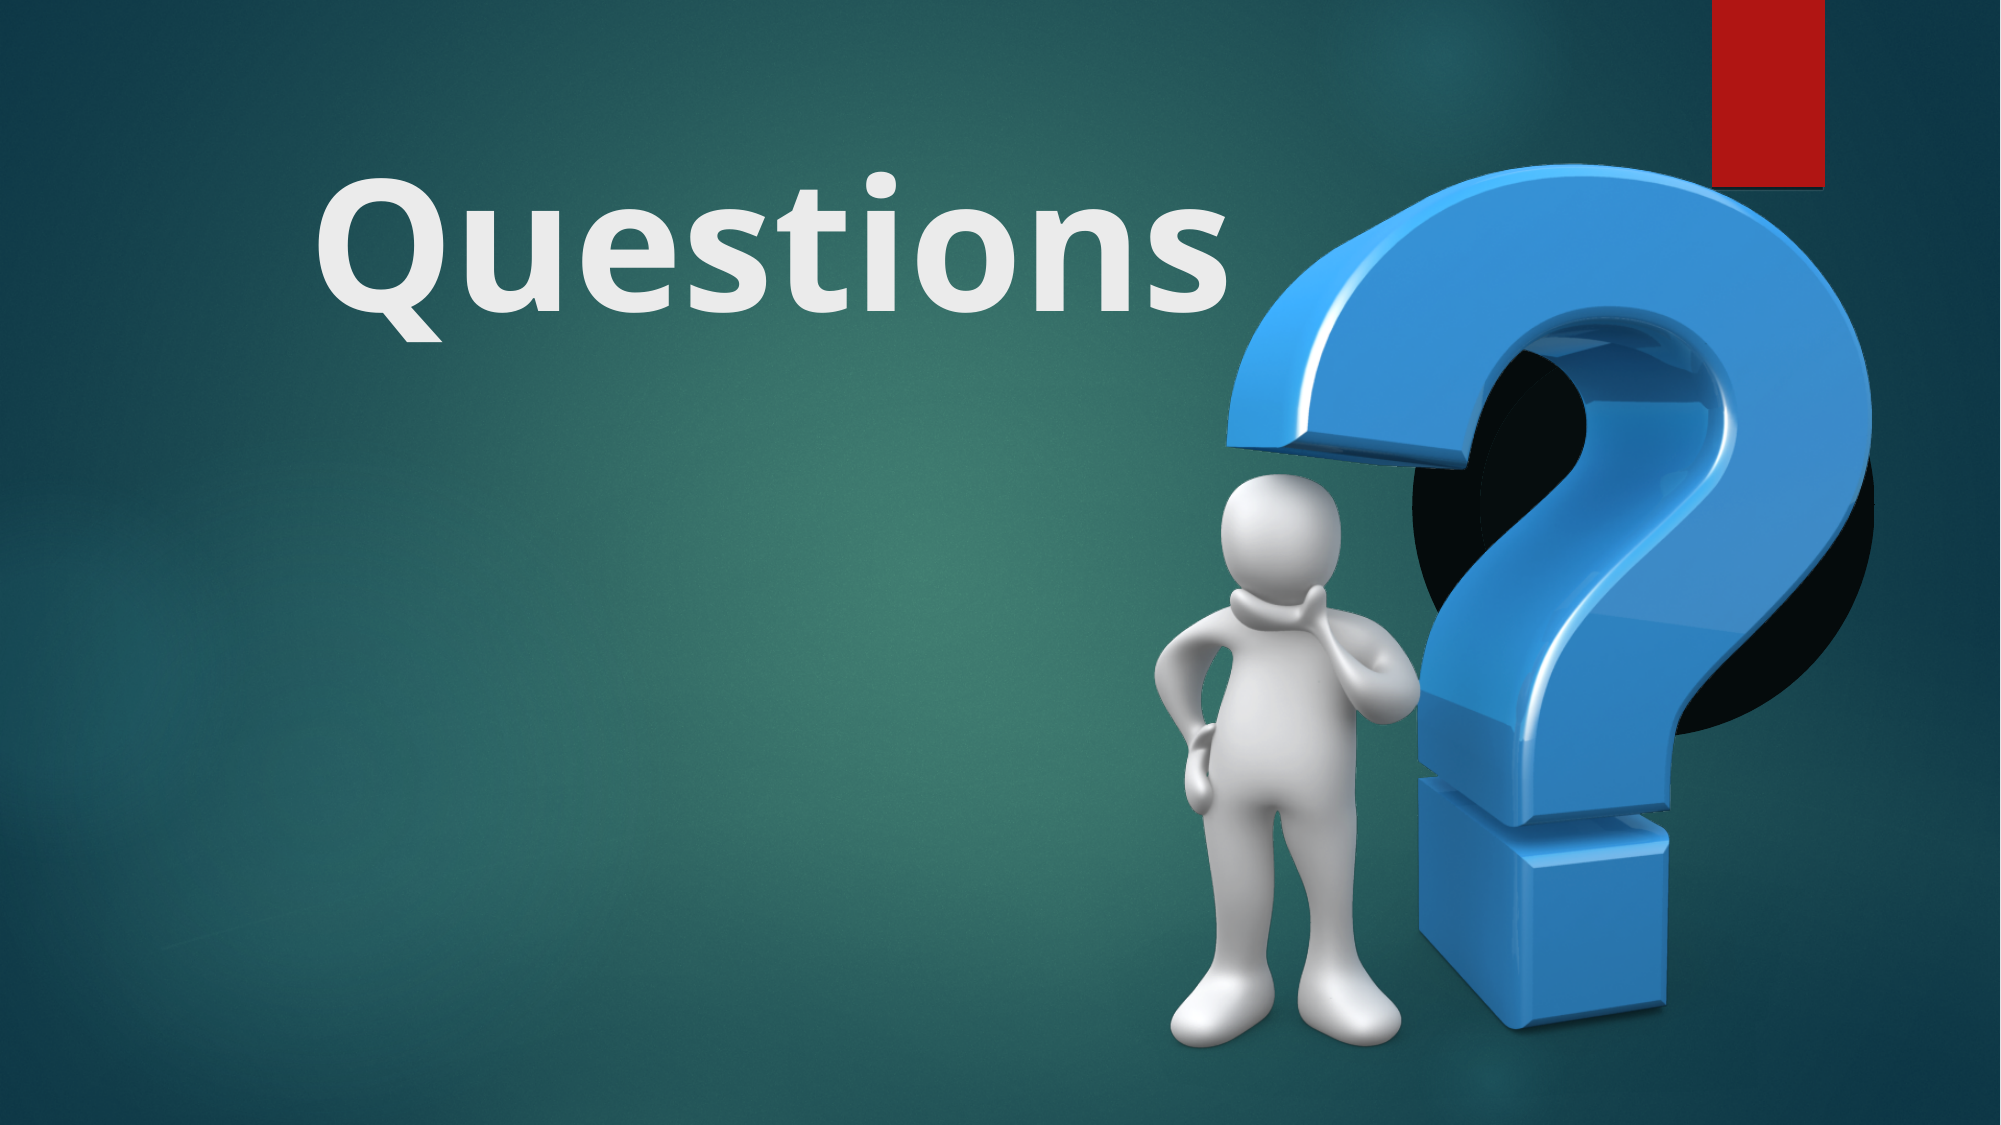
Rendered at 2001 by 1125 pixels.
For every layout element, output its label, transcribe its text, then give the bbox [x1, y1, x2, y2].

title Questions [0, 120, 911, 351]
picture [911, 51, 2000, 1125]
